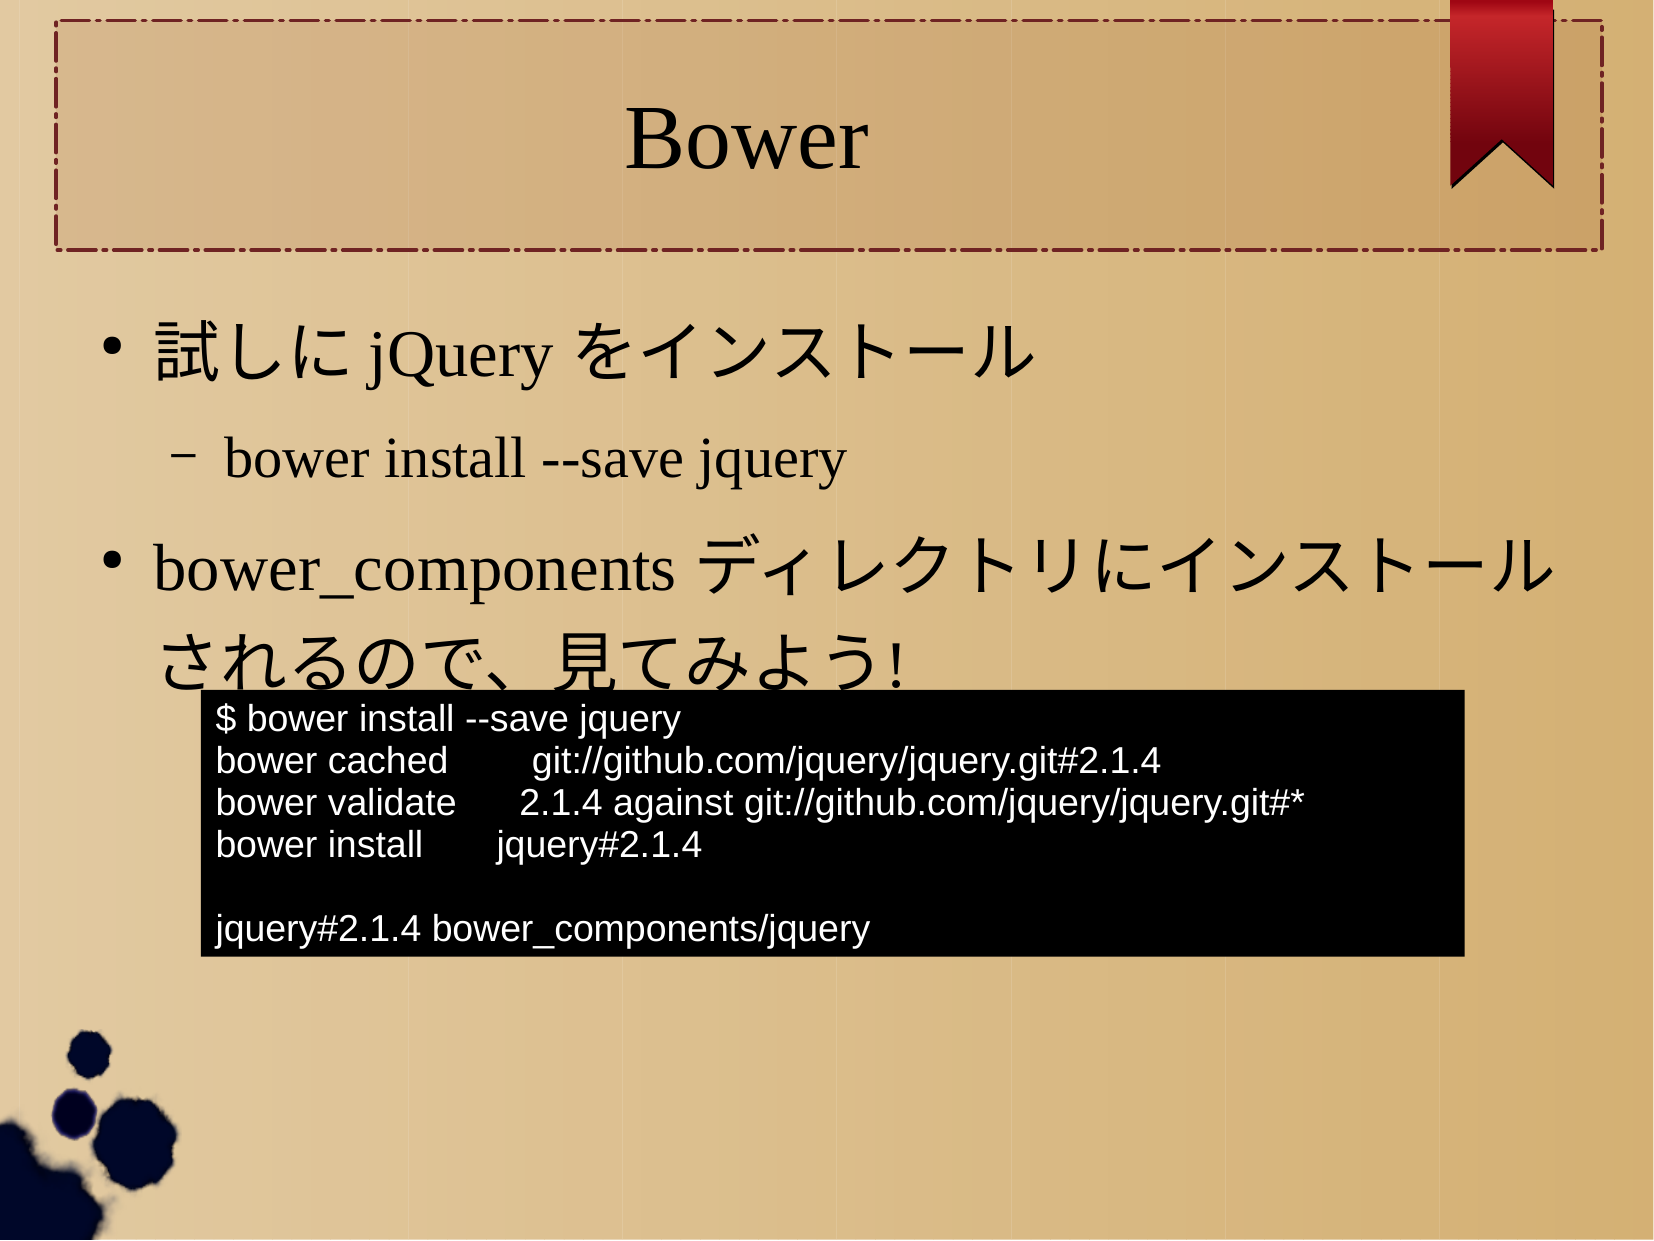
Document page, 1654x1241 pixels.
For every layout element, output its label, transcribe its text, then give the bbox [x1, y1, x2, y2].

title Bower [82, 47, 1412, 229]
list 試しに jQuery をインストール bower install --save jquery bower_components ディレクトリにインストールされるので、見てみよう! [82, 299, 1571, 1019]
text_box $ bower install --save jquery bower cached git://github.com/jquery/jquery.git#2.1.4 bower validate 2.1.4 against git://github.com/jquery/jquery.git#* bower install jquery#2.1.4 jquery#2.1.4 bower_components/jquery [200, 689, 1465, 957]
